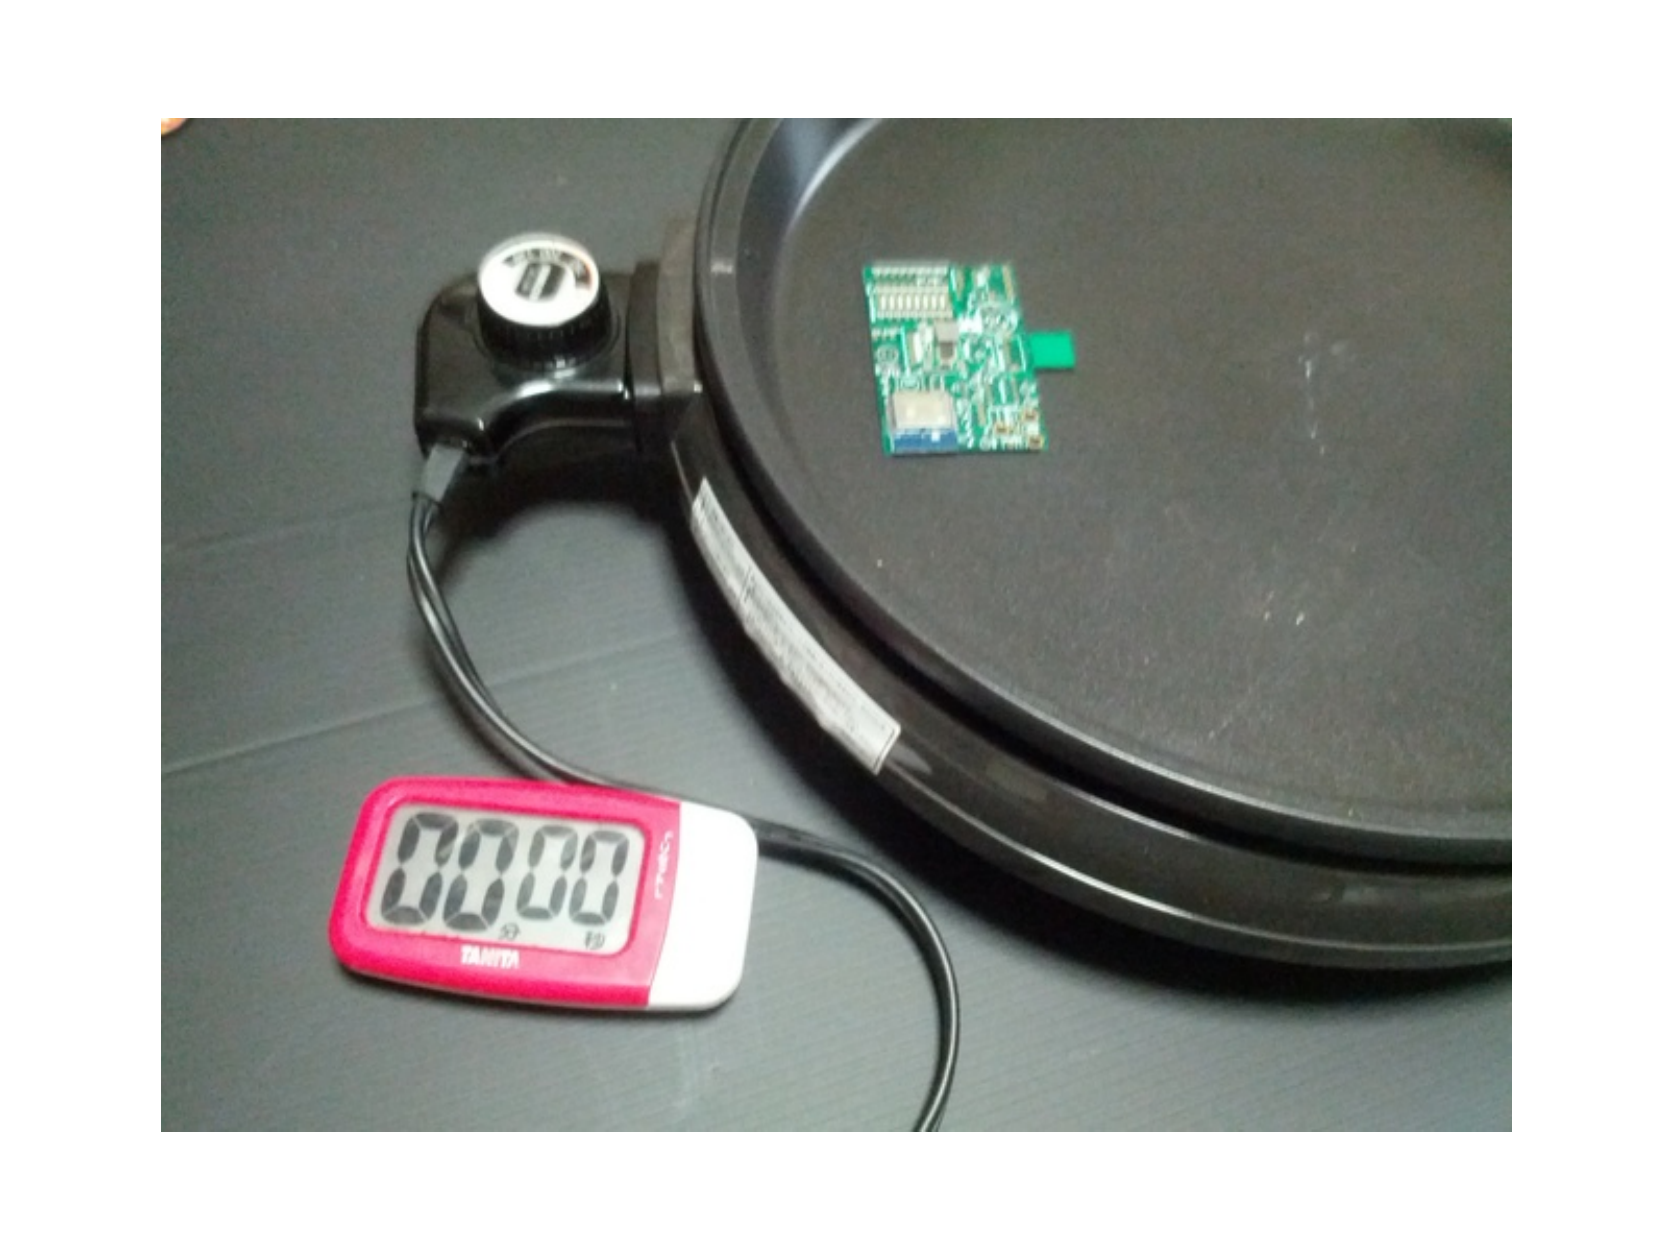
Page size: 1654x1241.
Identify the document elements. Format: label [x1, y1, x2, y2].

picture [161, 118, 1512, 1132]
